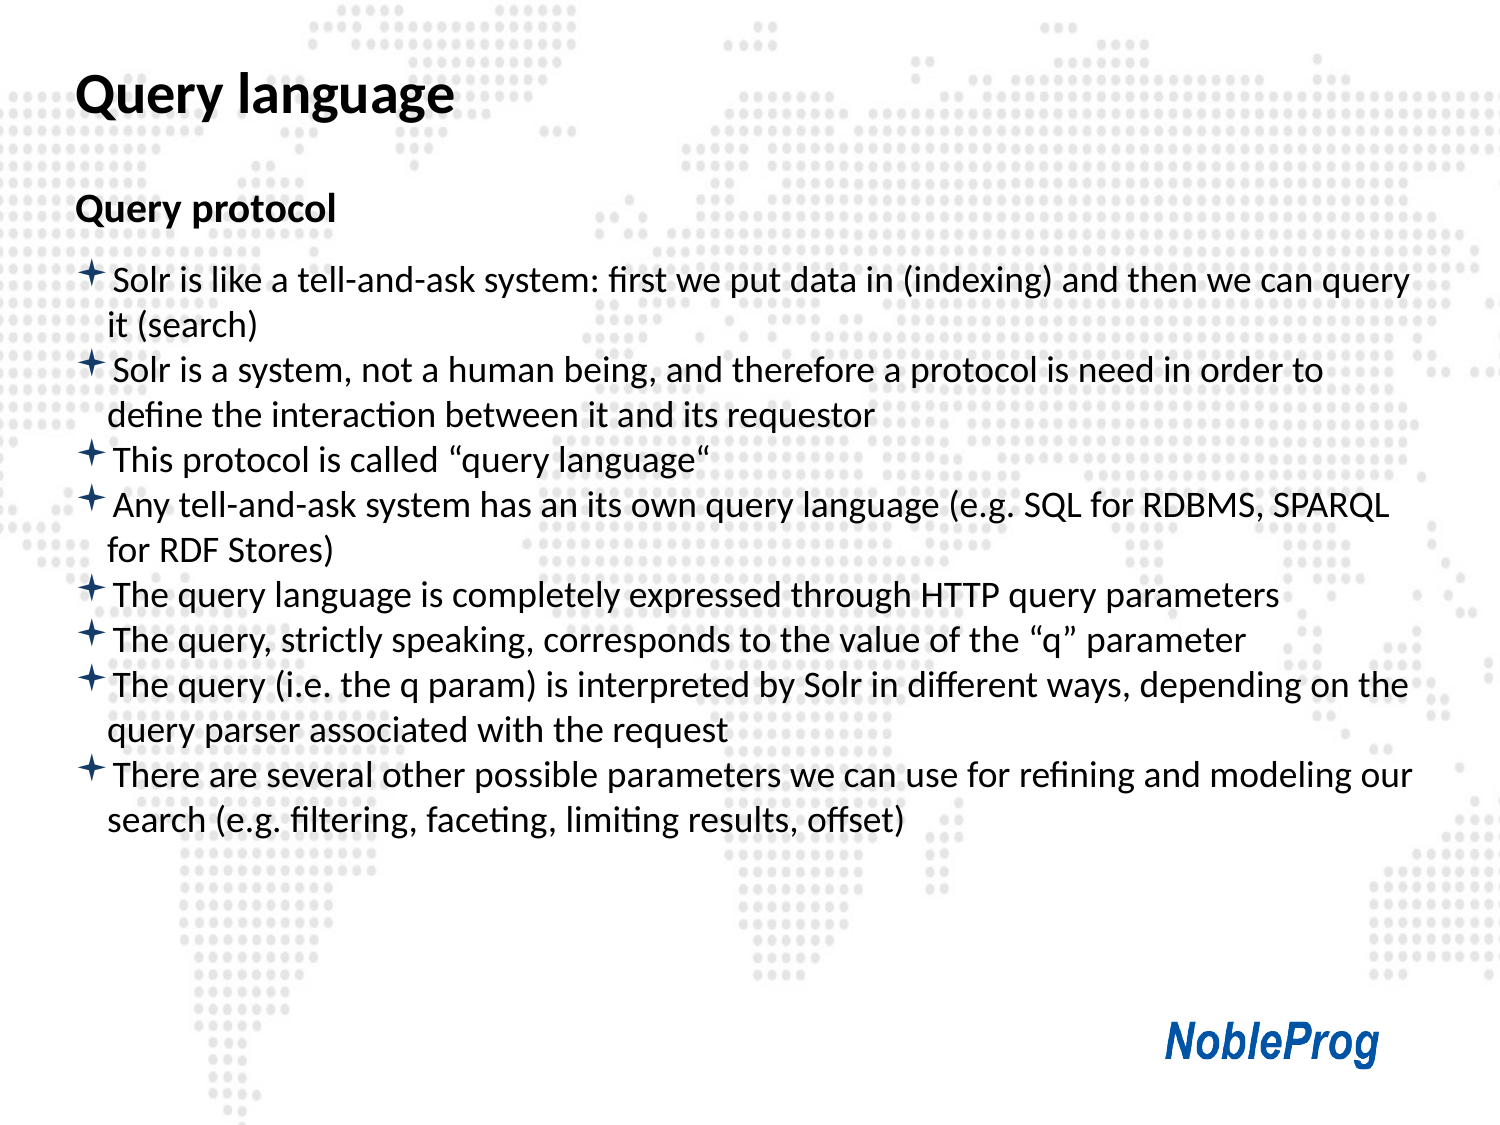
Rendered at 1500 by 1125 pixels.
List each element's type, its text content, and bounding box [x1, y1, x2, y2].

text_box Query language [75, 55, 1425, 180]
picture [0, 0, 1500, 1125]
text_box Query protocol [75, 180, 1425, 255]
text_box Solr is like a tell-and-ask system: first we put data in (indexing) and then we can query it (search) Solr is a system, not a human being, and therefore a protocol is need in order to define the interaction between it and its requestor This protocol is called “query language“ Any tell-and-ask system has an its own query language (e.g. SQL for RDBMS, SPARQL for RDF Stores) The query language is completely expressed through HTTP query parameters The query, strictly speaking, corresponds to the value of the “q” parameter The query (i.e. the q param) is interpreted by Solr in different ways, depending on the query parser associated with the request There are several other possible parameters we can use for refining and modeling our search (e.g. filtering, faceting, limiting results, offset) [75, 255, 1425, 906]
